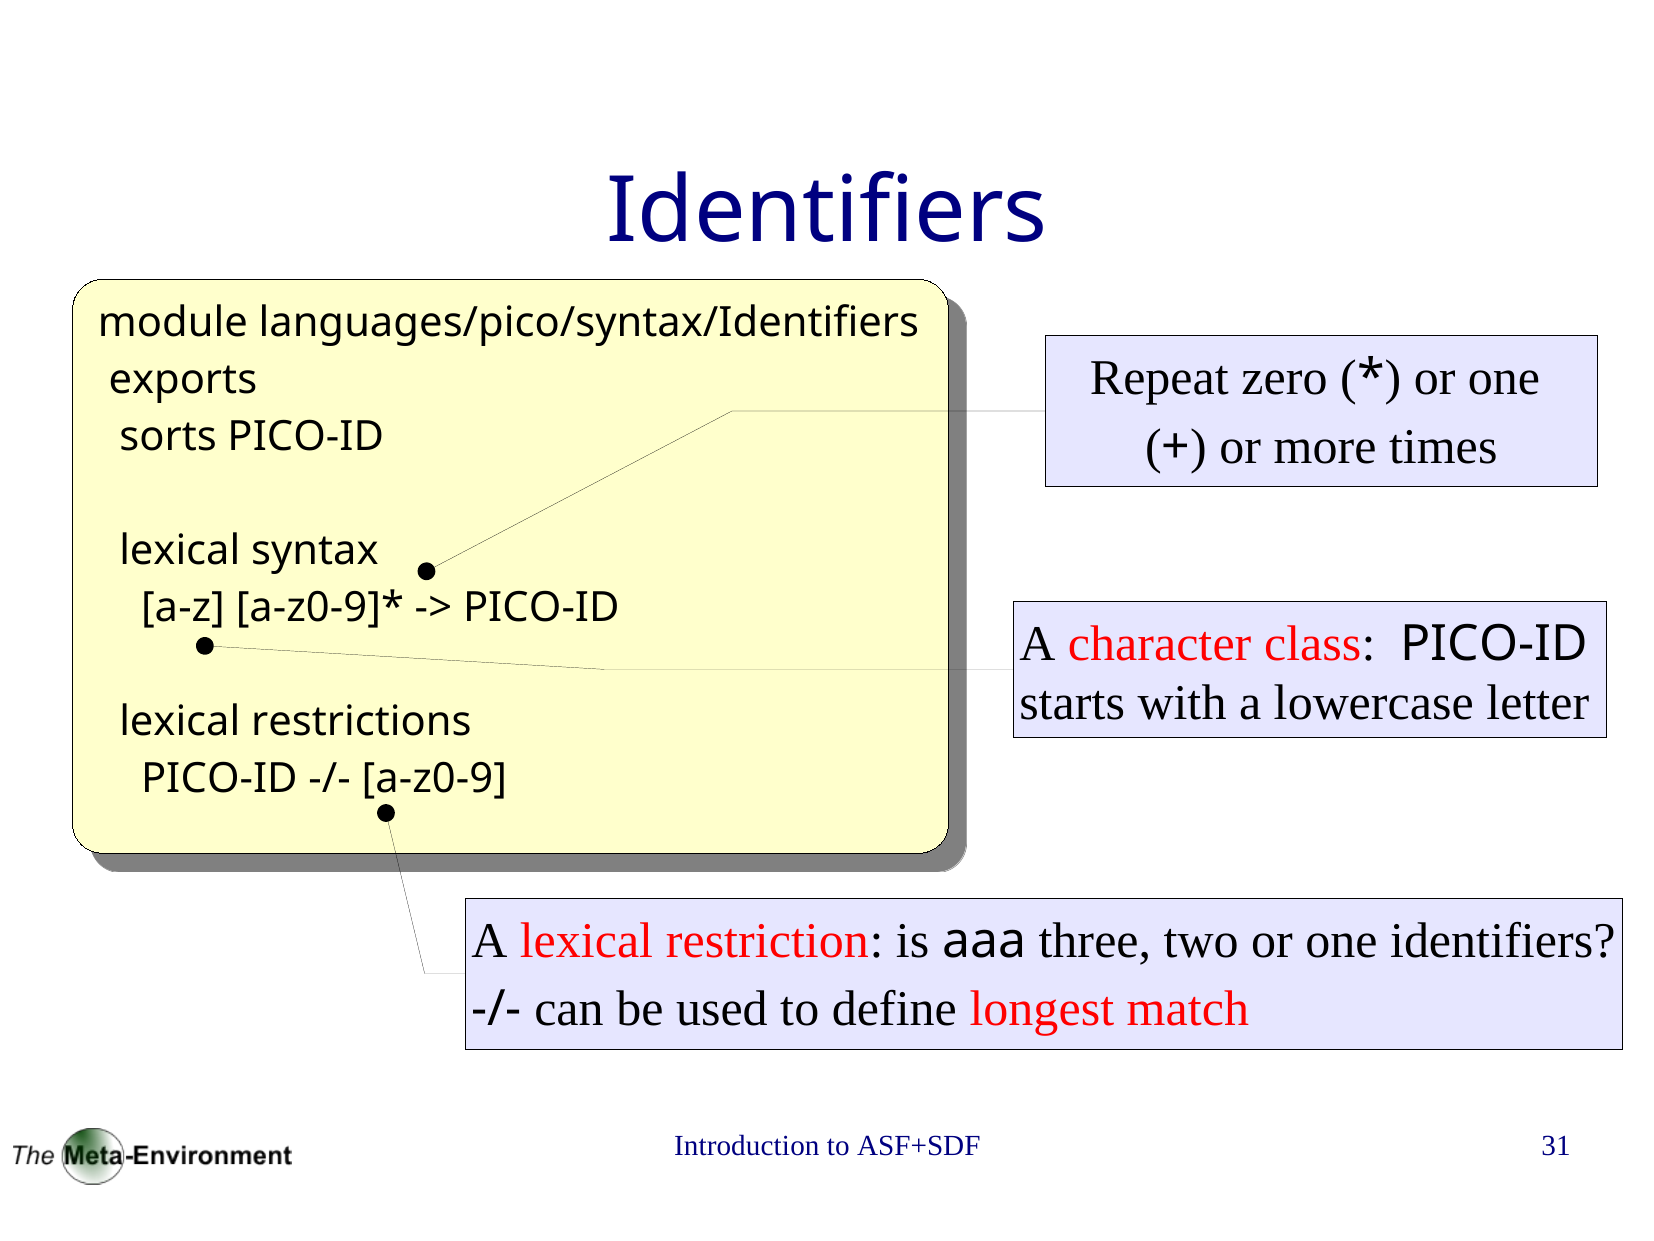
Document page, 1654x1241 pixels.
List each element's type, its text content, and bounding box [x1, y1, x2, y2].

text_box [72, 286, 83, 846]
text_box [86, 279, 935, 284]
text_box Repeat zero (*) or one (+) or more times [1045, 335, 1598, 487]
text_box module languages/pico/syntax/Identifiers exports sorts PICO-ID lexical syntax [a-z] [a-z0-9]* -> PICO-ID lexical restrictions PICO-ID -/- [a-z0-9] [83, 284, 956, 882]
title Identifiers [121, 102, 1534, 311]
text_box A character class: PICO-ID starts with a lowercase letter [1013, 601, 1607, 738]
picture [13, 1128, 292, 1185]
text_box A lexical restriction: is aaa three, two or one identifiers? -/- can be used to define longest match [465, 898, 1623, 1050]
